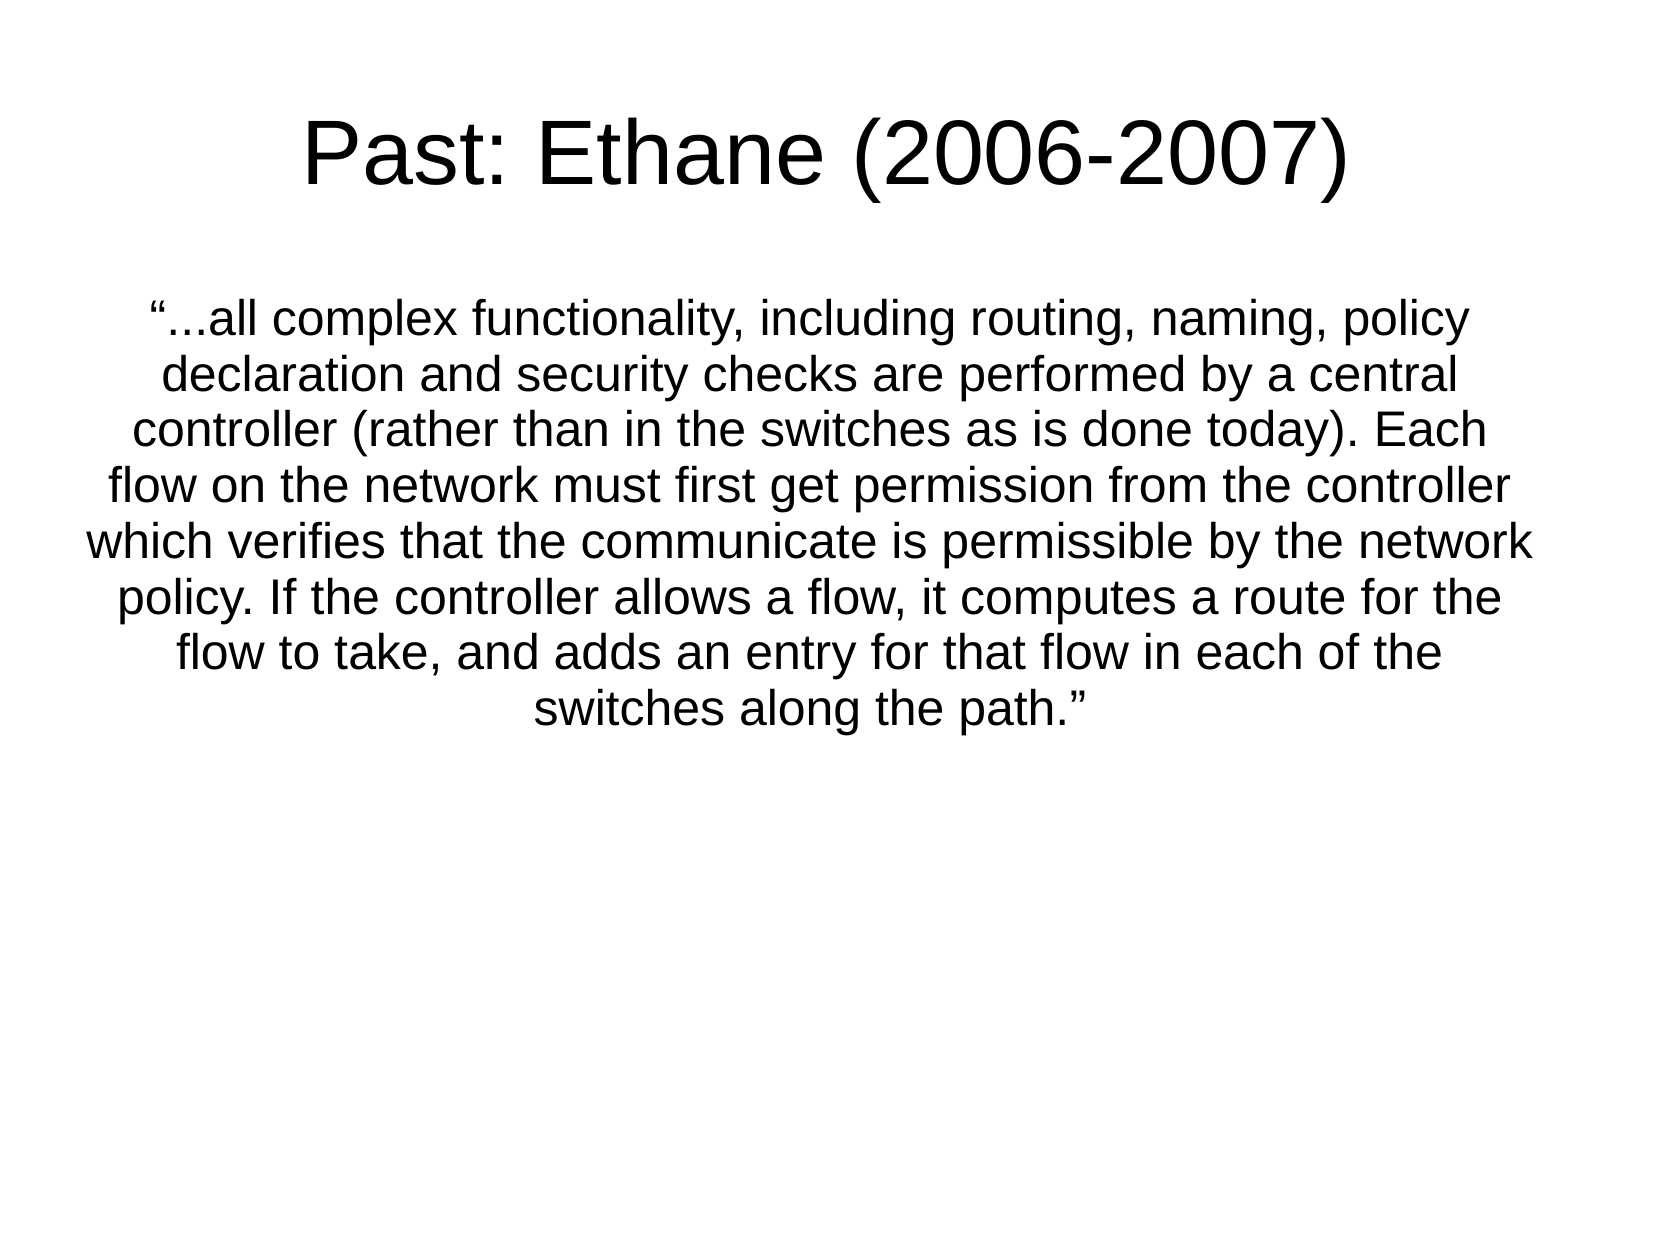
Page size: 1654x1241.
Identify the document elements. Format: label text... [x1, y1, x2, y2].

title Past: Ethane (2006-2007) [82, 49, 1571, 257]
list “...all complex functionality, including routing, naming, policy declaration and security checks are performed by a central controller (rather than in the switches as is done today). Each flow on the network must first get permission from the controller which verifies that the communicate is permissible by the network policy. If the controller allows a flow, it computes a route for the flow to take, and adds an entry for that flow in each of the switches along the path.” [82, 290, 1538, 1010]
